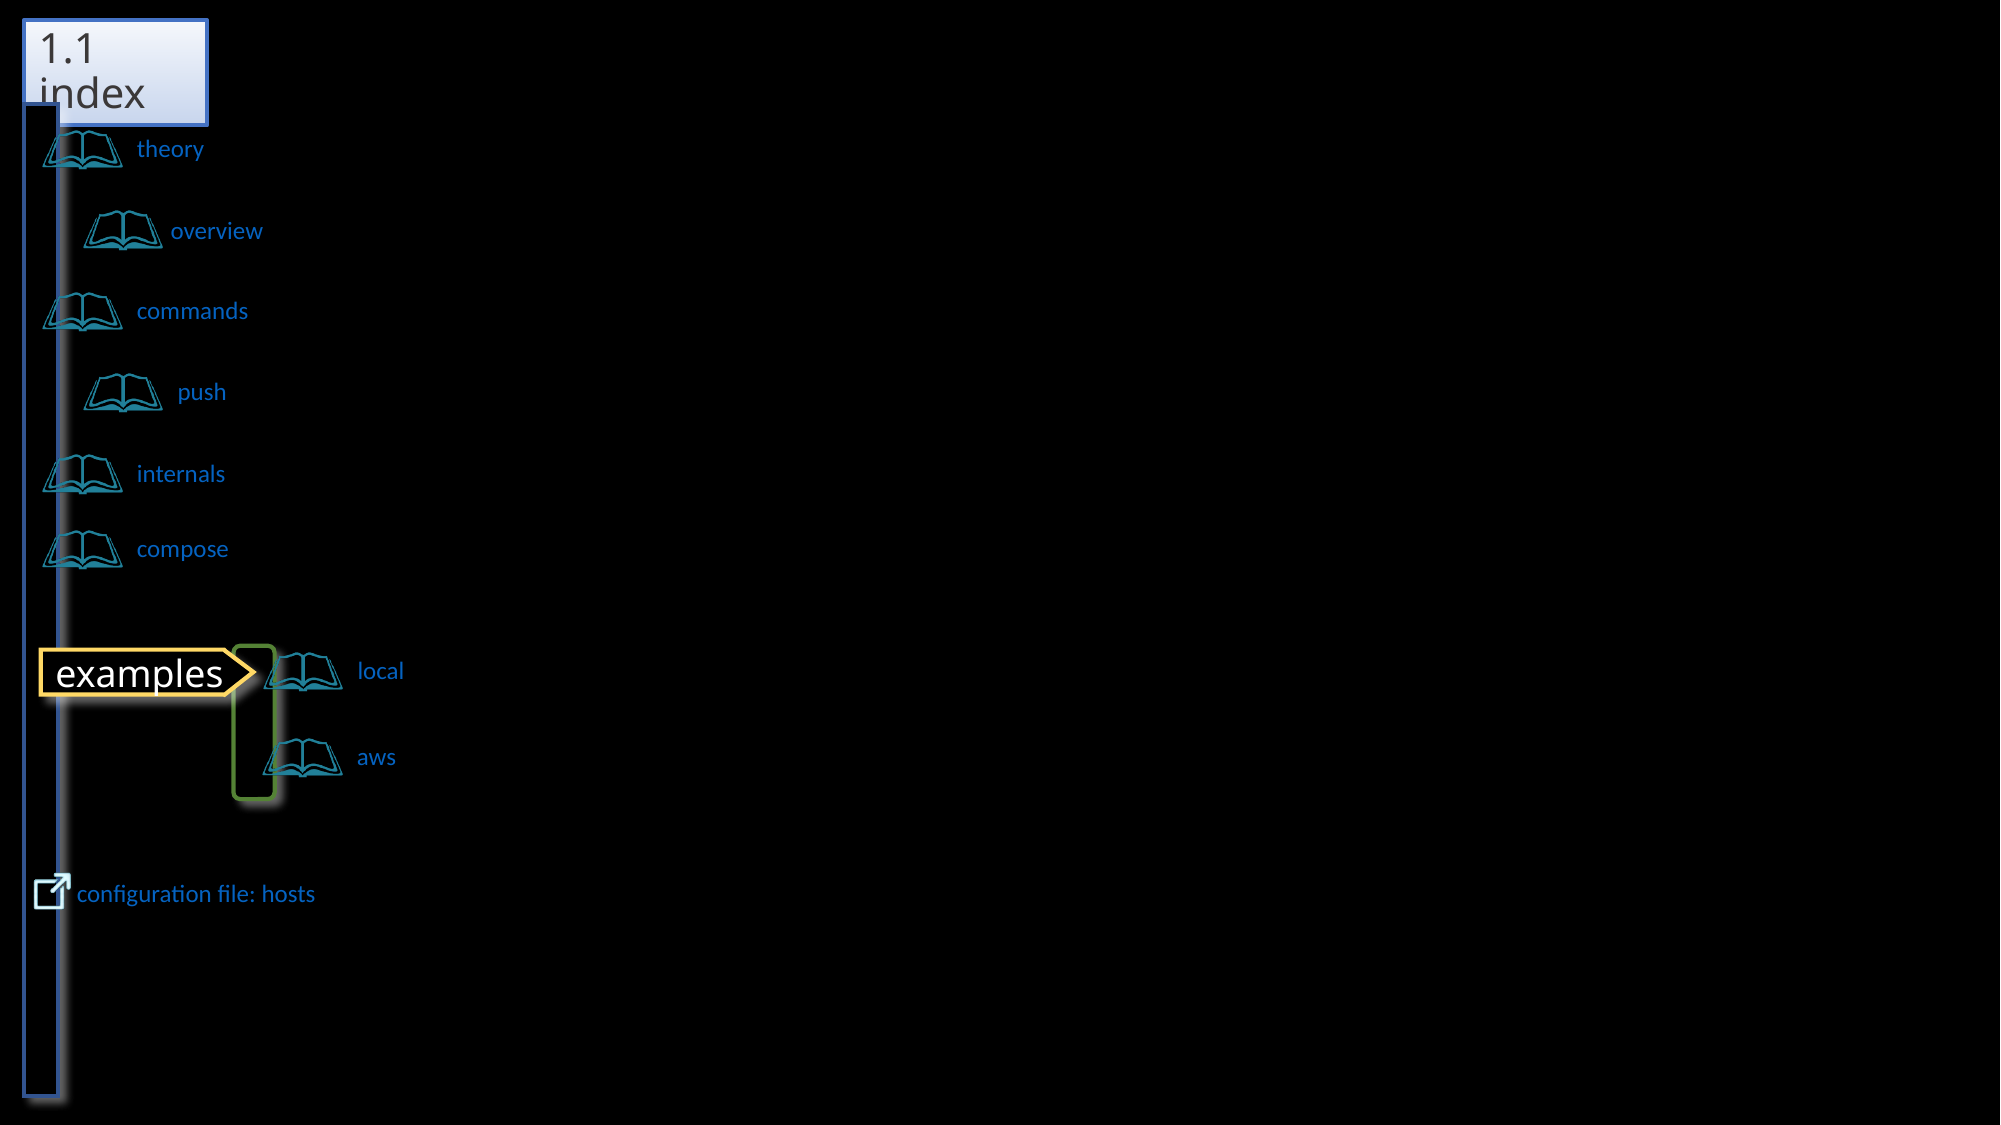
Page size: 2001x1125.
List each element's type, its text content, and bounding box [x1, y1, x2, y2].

text_box [23, 103, 58, 1096]
text_box push [162, 368, 242, 414]
text_box local [342, 647, 420, 693]
text_box compose [122, 525, 244, 571]
text_box internals [122, 449, 241, 495]
text_box [233, 645, 275, 800]
text_box examples [40, 649, 254, 695]
picture [260, 736, 343, 780]
text_box theory [122, 125, 220, 171]
picture [29, 868, 75, 914]
title 1.1 index [23, 20, 207, 81]
picture [40, 452, 123, 497]
text_box configuration file: hosts [62, 870, 331, 916]
text_box aws [342, 732, 411, 778]
picture [81, 371, 163, 415]
text_box overview [155, 206, 279, 252]
picture [40, 290, 123, 334]
text_box examples [157, 669, 169, 685]
text_box commands [122, 287, 264, 332]
picture [81, 208, 163, 253]
picture [40, 528, 123, 572]
picture [261, 650, 343, 694]
picture [40, 128, 123, 172]
